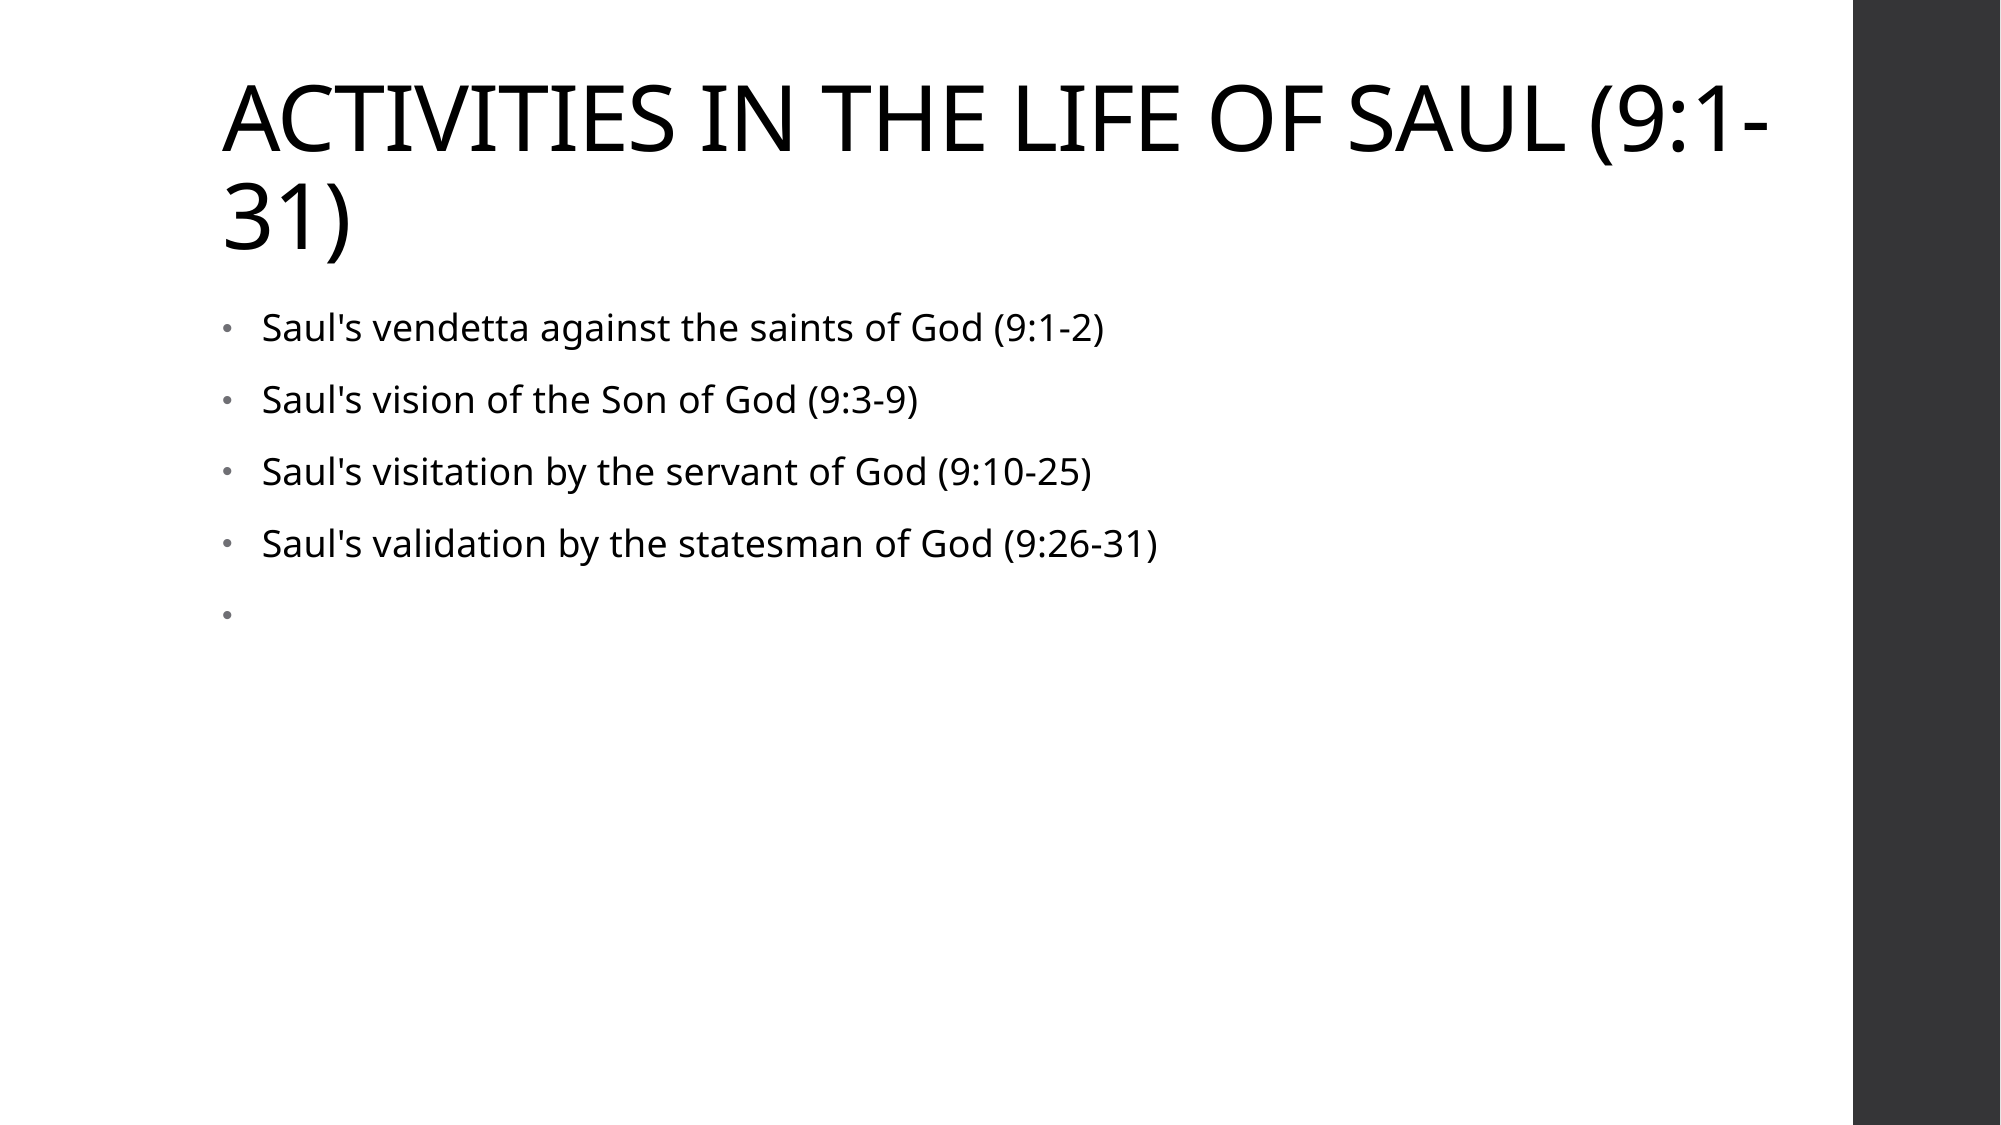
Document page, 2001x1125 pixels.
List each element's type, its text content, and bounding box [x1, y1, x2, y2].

list Saul's vendetta against the saints of God (9:1-2) Saul's vision of the Son of God (9:3-9) Saul's visitation by the servant of God (9:10-25) Saul's validation by the statesman of God (9:26-31) [206, 299, 1617, 1014]
title ACTIVITIES IN THE LIFE OF SAUL (9:1-31) [206, 60, 1797, 278]
